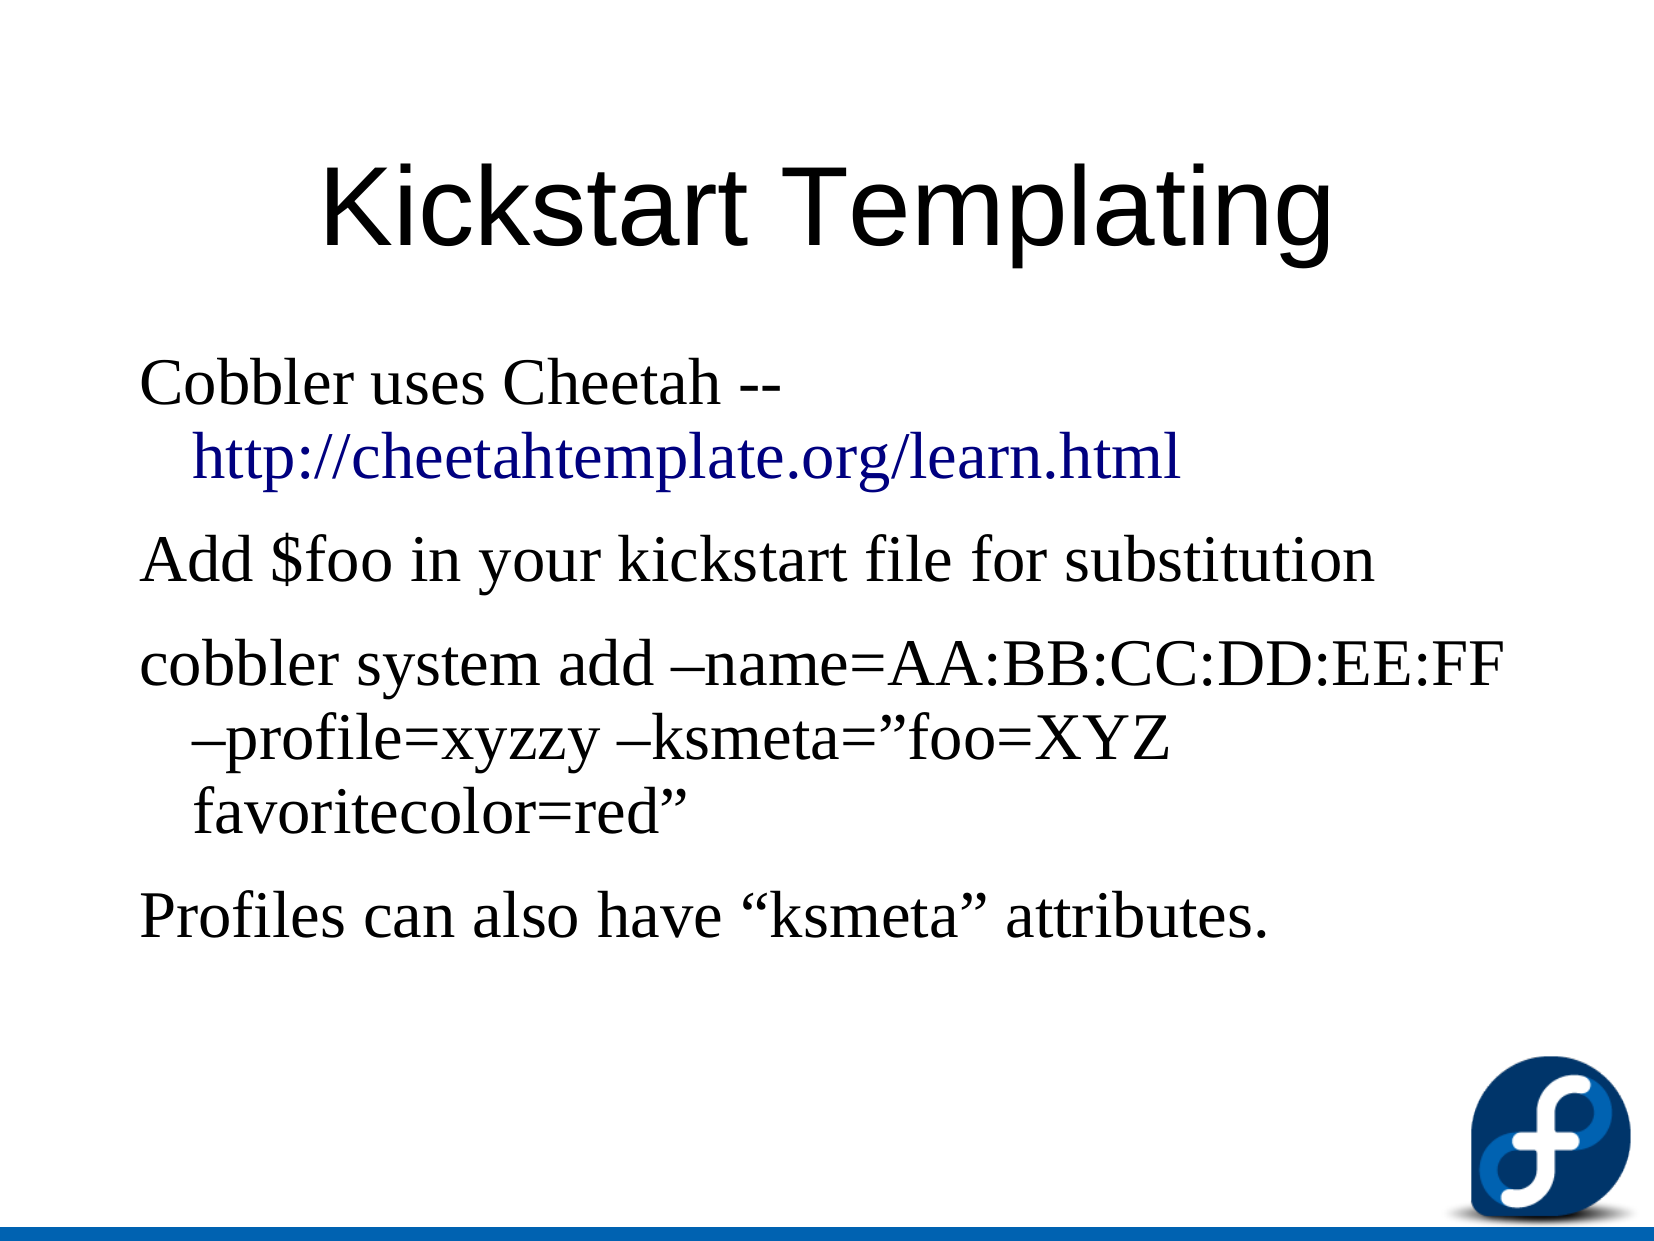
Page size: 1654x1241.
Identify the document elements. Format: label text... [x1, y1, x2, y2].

picture [1438, 1055, 1645, 1229]
title Kickstart Templating [121, 110, 1534, 303]
list Cobbler uses Cheetah -- http://cheetahtemplate.org/learn.html Add $foo in your kickstart file for substitution cobbler system add –name=AA:BB:CC:DD:EE:FF –profile=xyzzy –ksmeta=”foo=XYZ favoritecolor=red” Profiles can also have “ksmeta” attributes. [121, 344, 1534, 1112]
